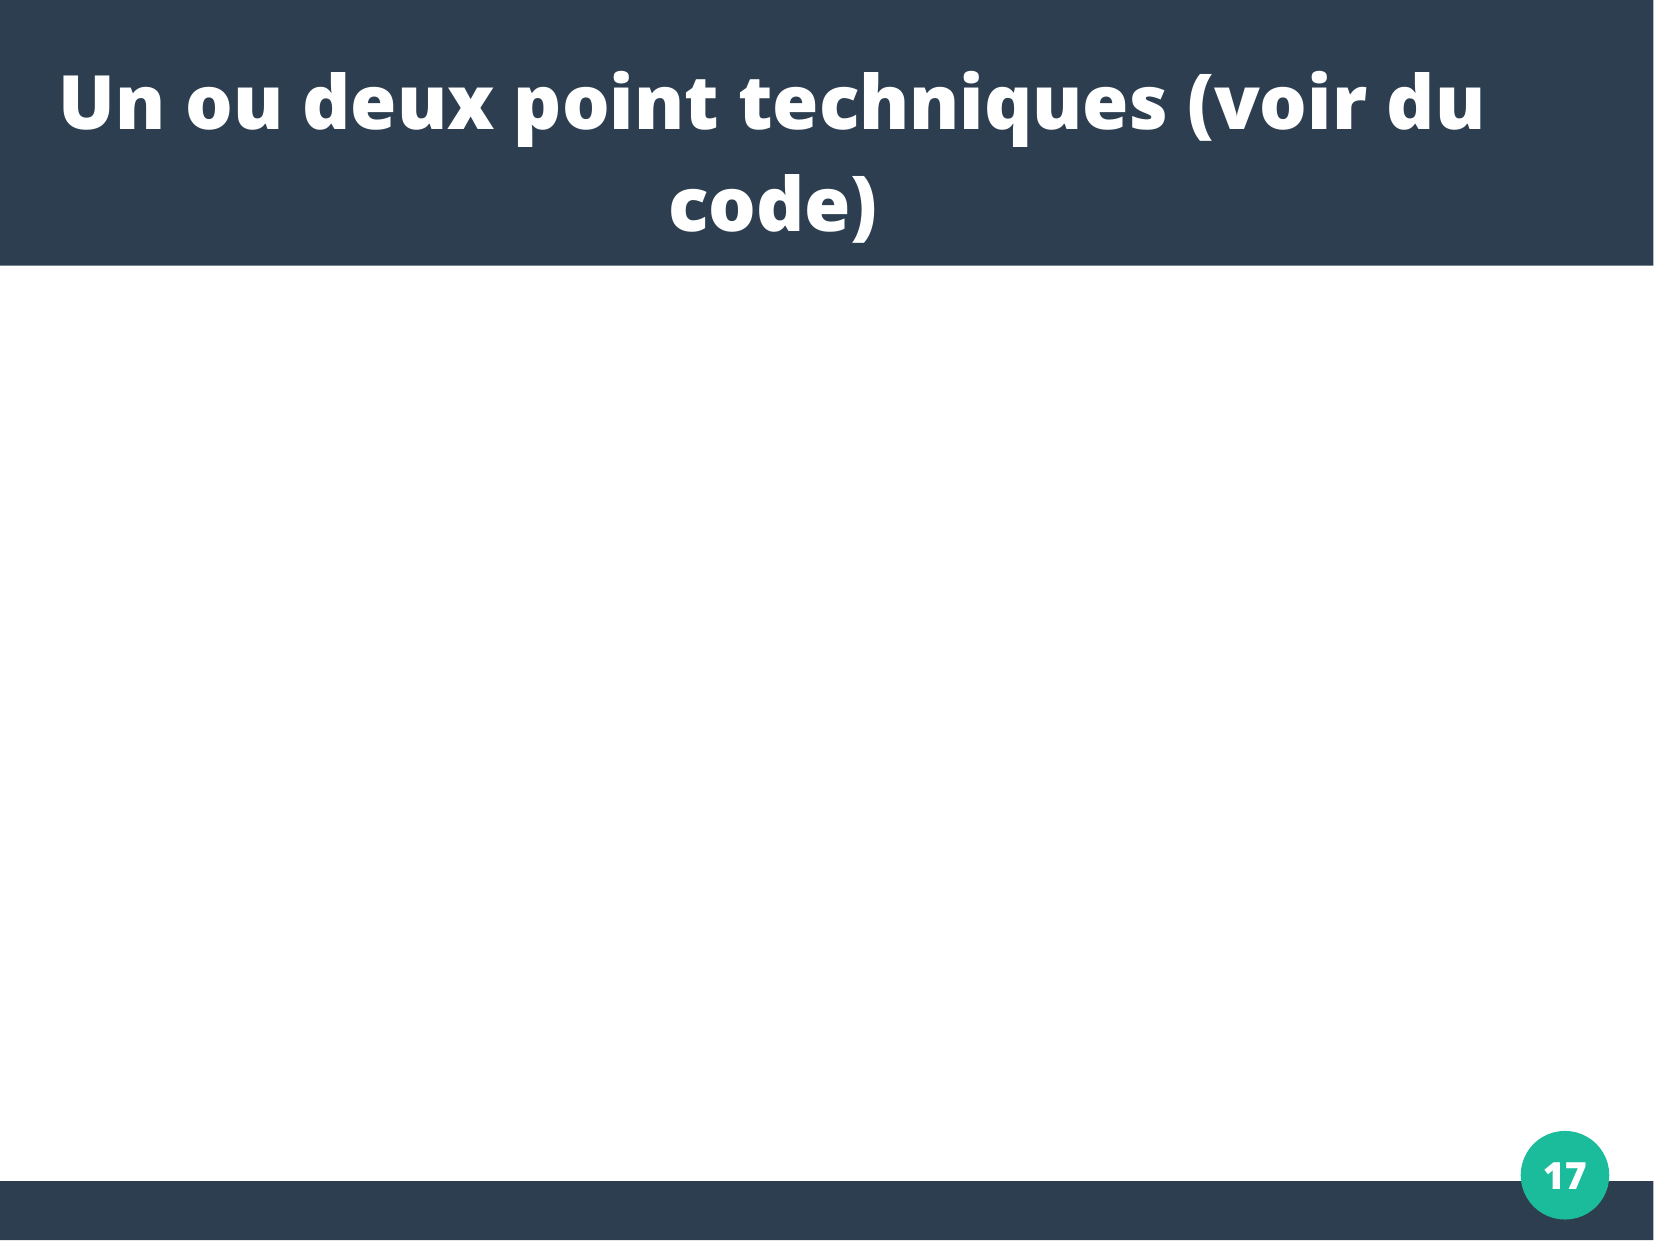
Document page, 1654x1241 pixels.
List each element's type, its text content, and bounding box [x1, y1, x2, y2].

title Un ou deux point techniques (voir du code) [59, 49, 1595, 207]
